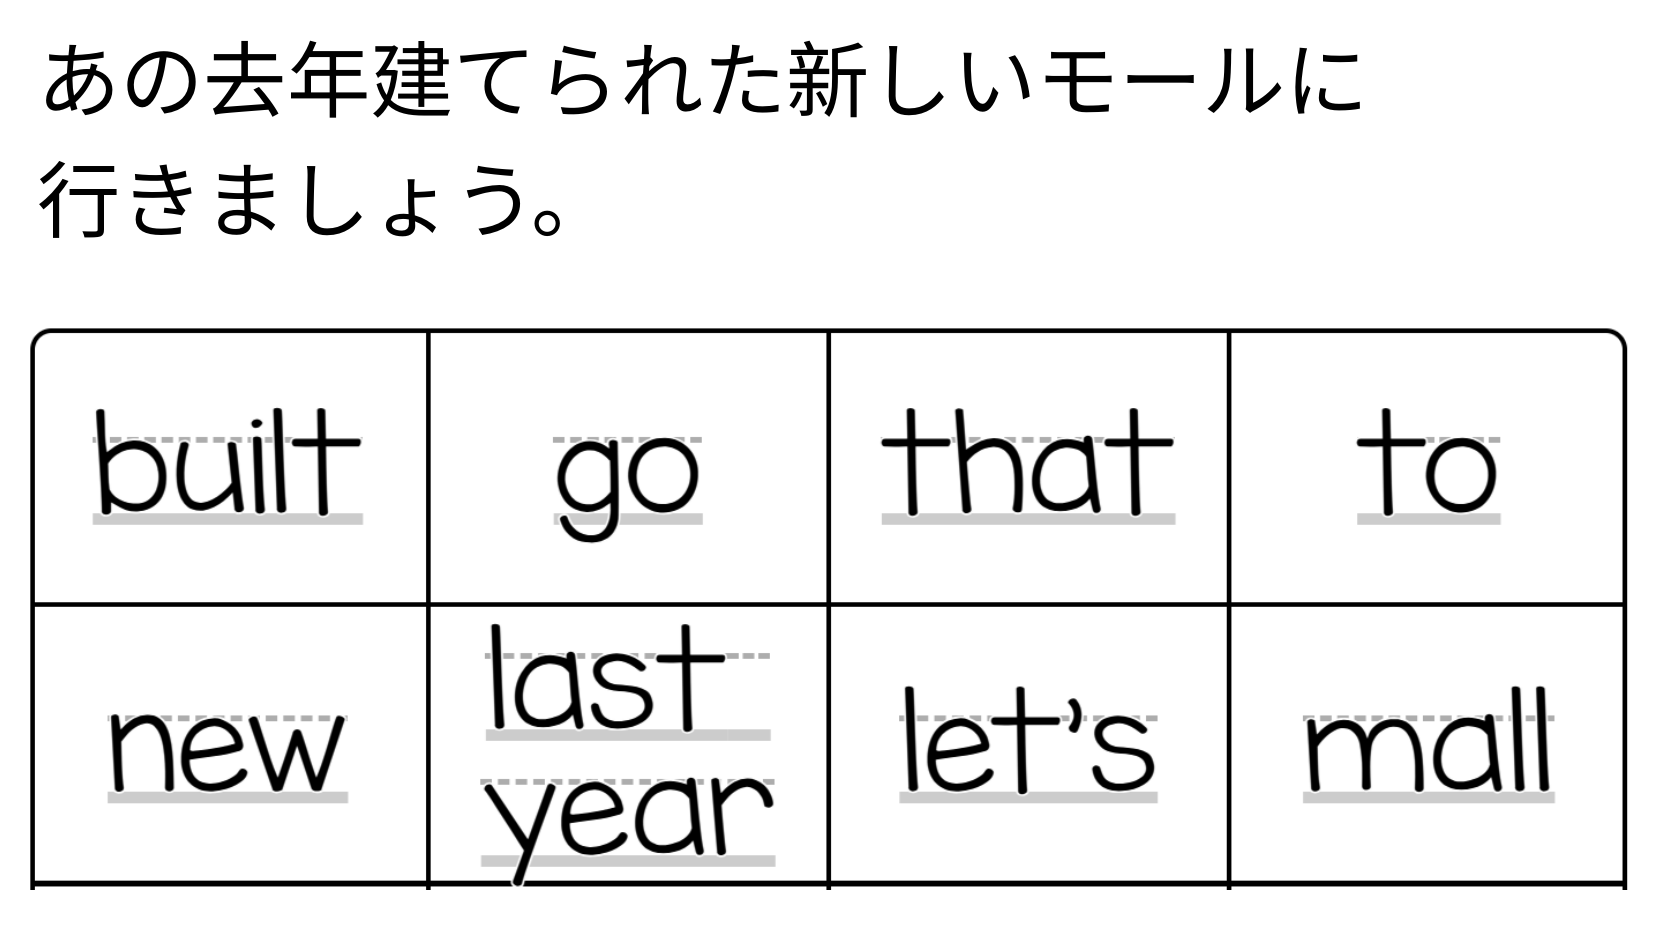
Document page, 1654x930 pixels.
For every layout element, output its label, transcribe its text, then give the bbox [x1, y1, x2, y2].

picture [20, 325, 1633, 890]
title あの去年建てられた新しいモールに 行きましょう。 [37, 19, 1612, 252]
